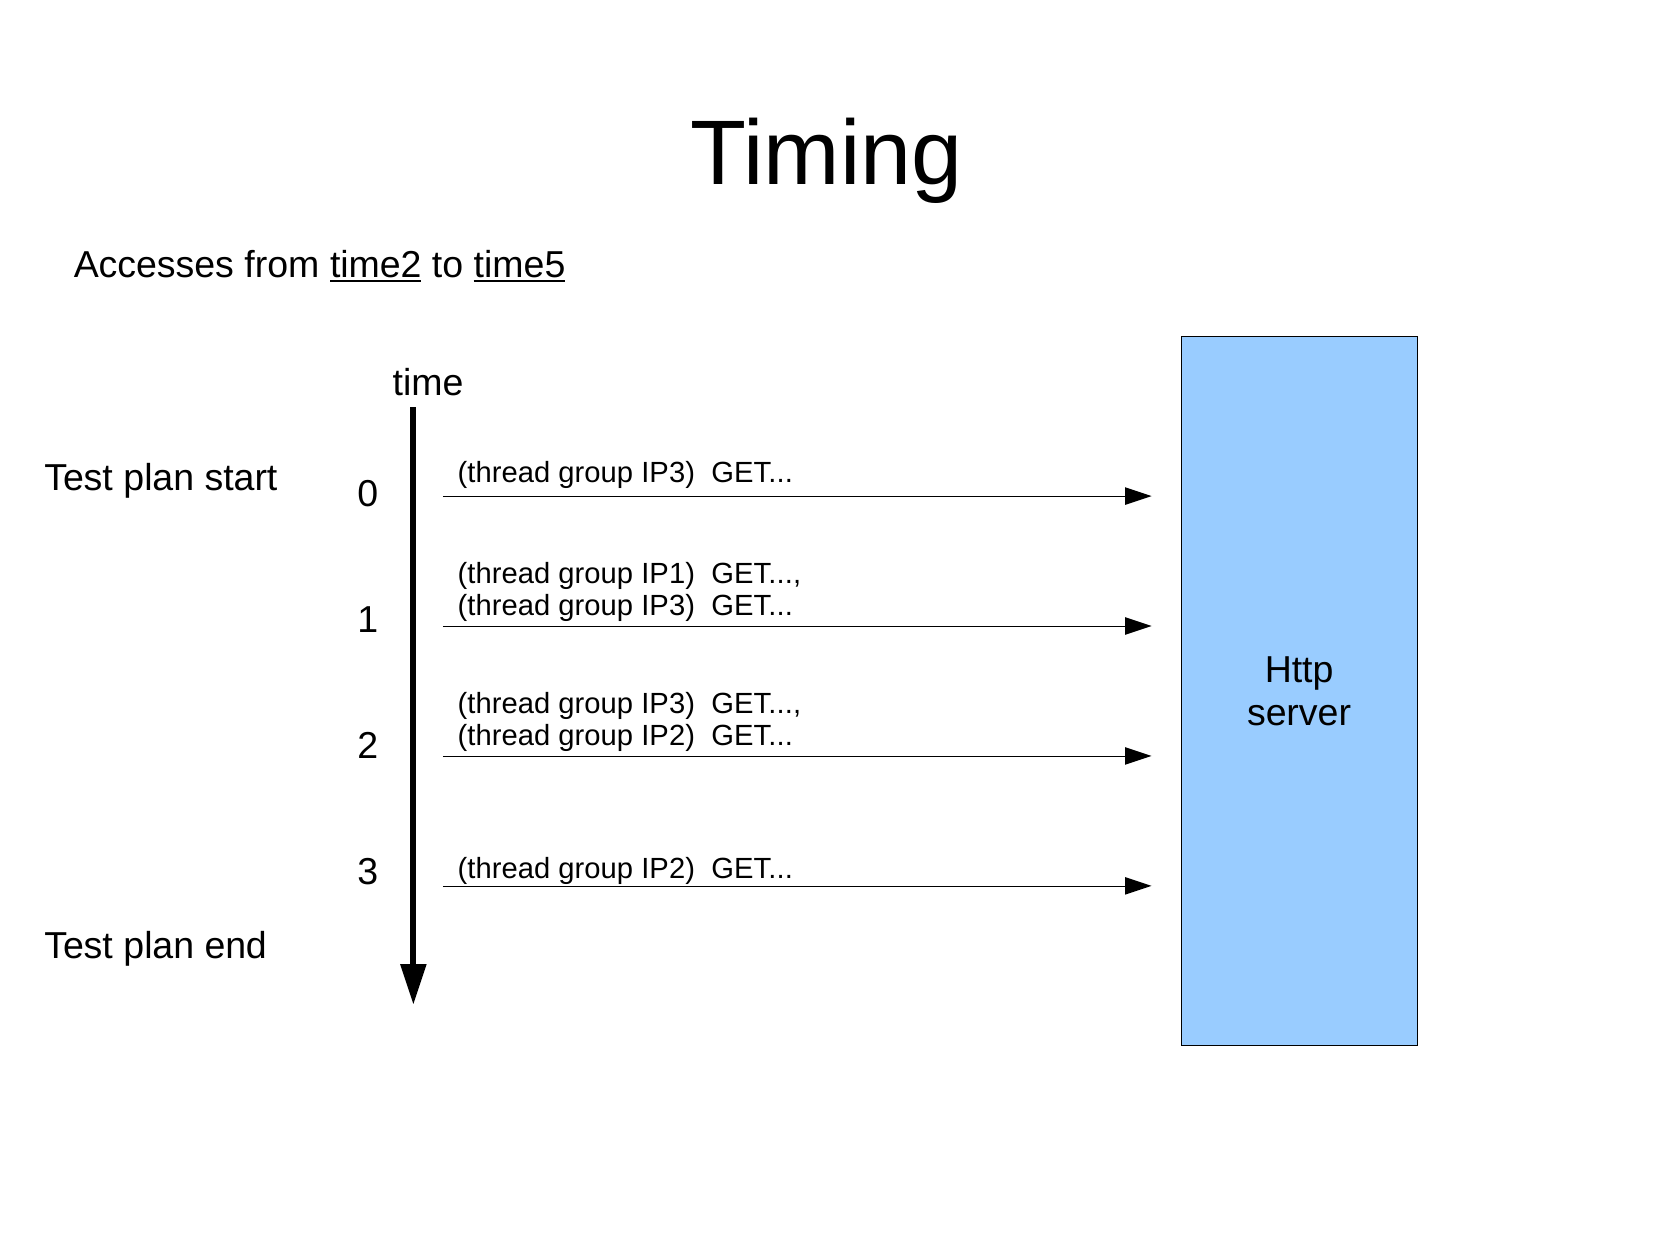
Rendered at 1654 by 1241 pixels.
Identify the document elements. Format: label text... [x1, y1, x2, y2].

text_box 0 1 2 3 [342, 465, 402, 985]
text_box Accesses from time2 to time5 [59, 236, 621, 294]
text_box Test plan end [29, 917, 296, 975]
title Timing [82, 56, 1571, 250]
text_box (thread group IP2) GET... [442, 844, 1063, 893]
text_box (thread group IP3) GET... [442, 448, 975, 497]
text_box Http server [1181, 336, 1418, 1046]
text_box Test plan start [29, 448, 296, 506]
text_box time [377, 354, 526, 473]
text_box (thread group IP1) GET..., (thread group IP3) GET... [442, 549, 1063, 630]
text_box (thread group IP3) GET..., (thread group IP2) GET... [442, 679, 1063, 760]
